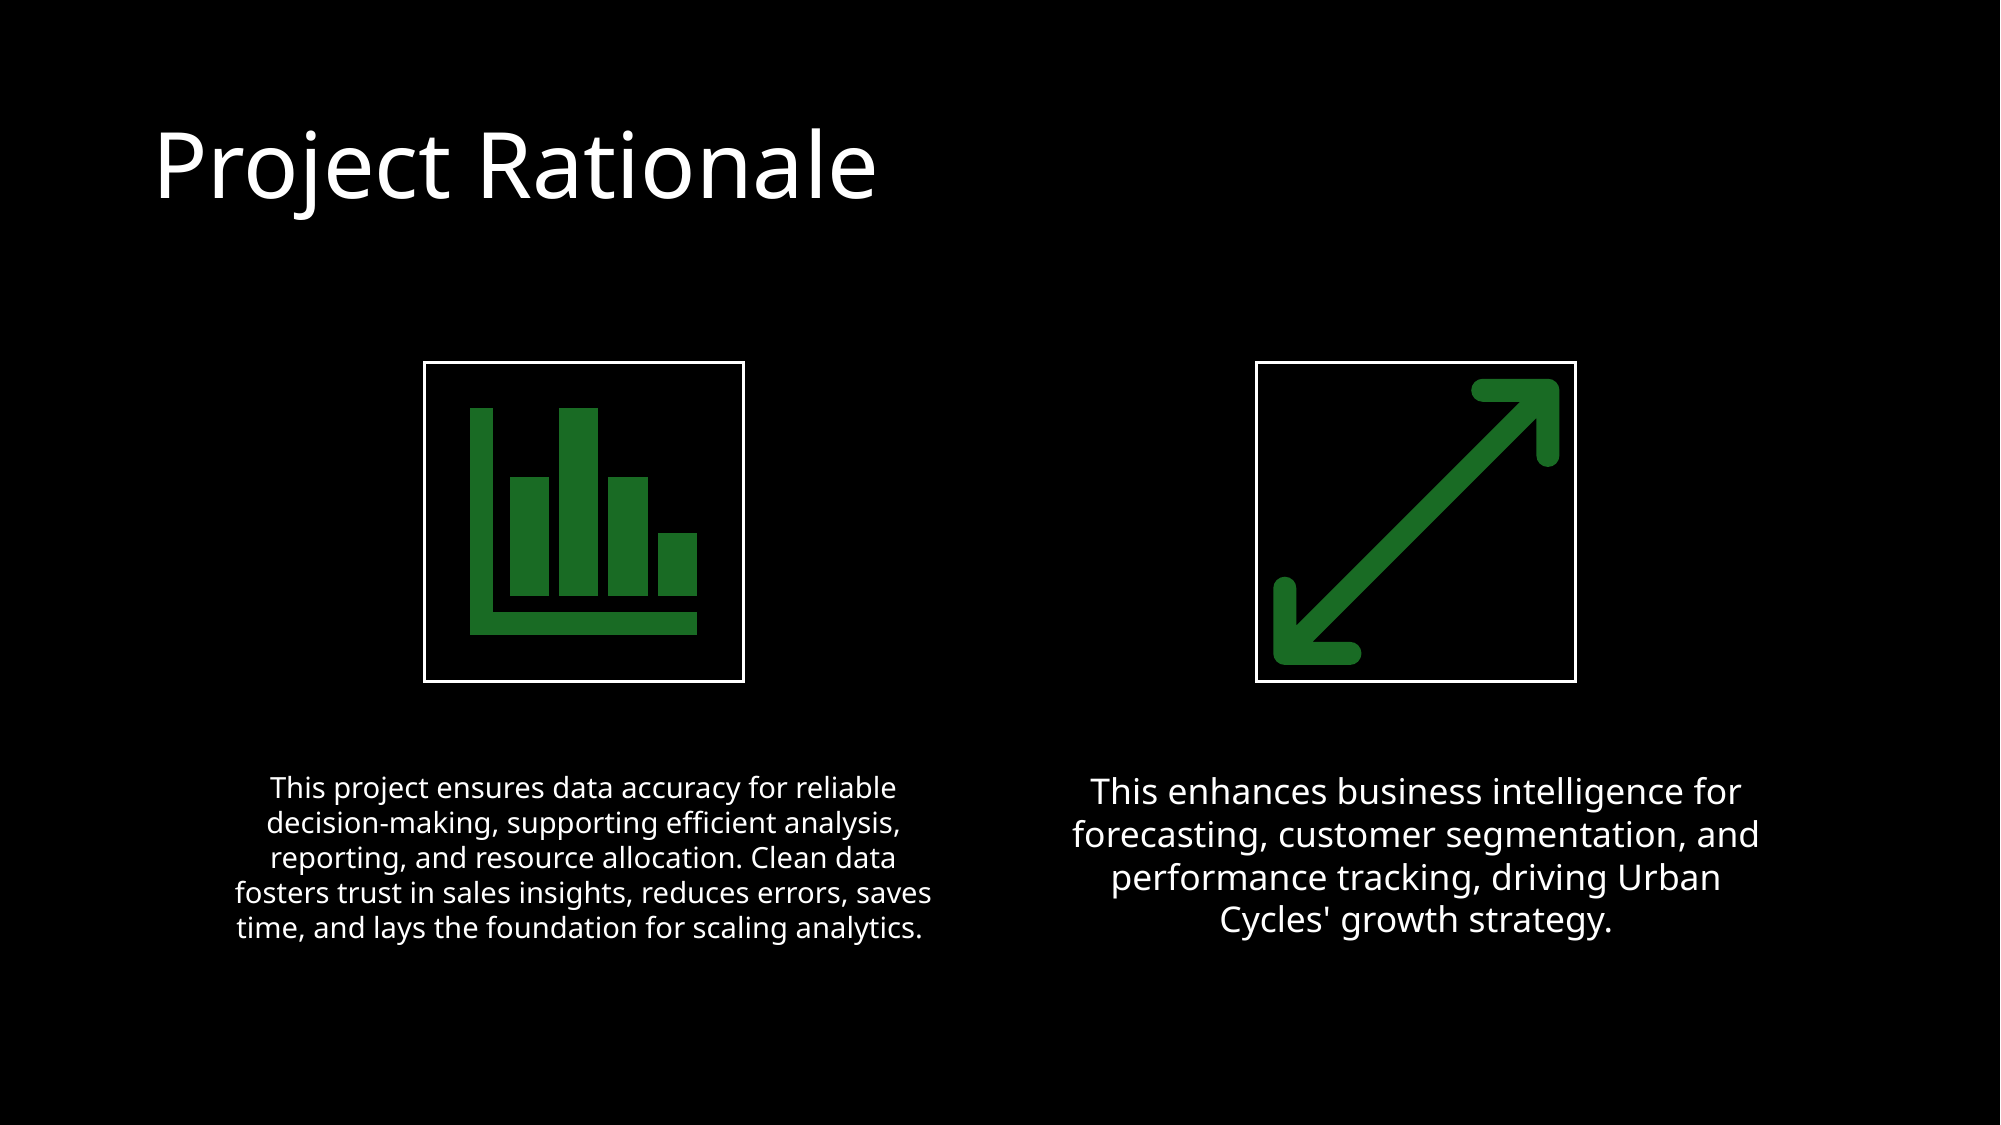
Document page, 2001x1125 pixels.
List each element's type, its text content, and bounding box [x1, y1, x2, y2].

text_box [1257, 362, 1576, 681]
text_box This enhances business intelligence for forecasting, customer segmentation, and performance tracking, driving Urban Cycles' growth strategy. [1061, 769, 1771, 951]
text_box This project ensures data accuracy for reliable decision-making, supporting efficient analysis, reporting, and resource allocation. Clean data fosters trust in sales insights, reduces errors, saves time, and lays the foundation for scaling analytics. [229, 769, 939, 951]
text_box [424, 362, 743, 681]
title Project Rationale [137, 59, 1863, 278]
